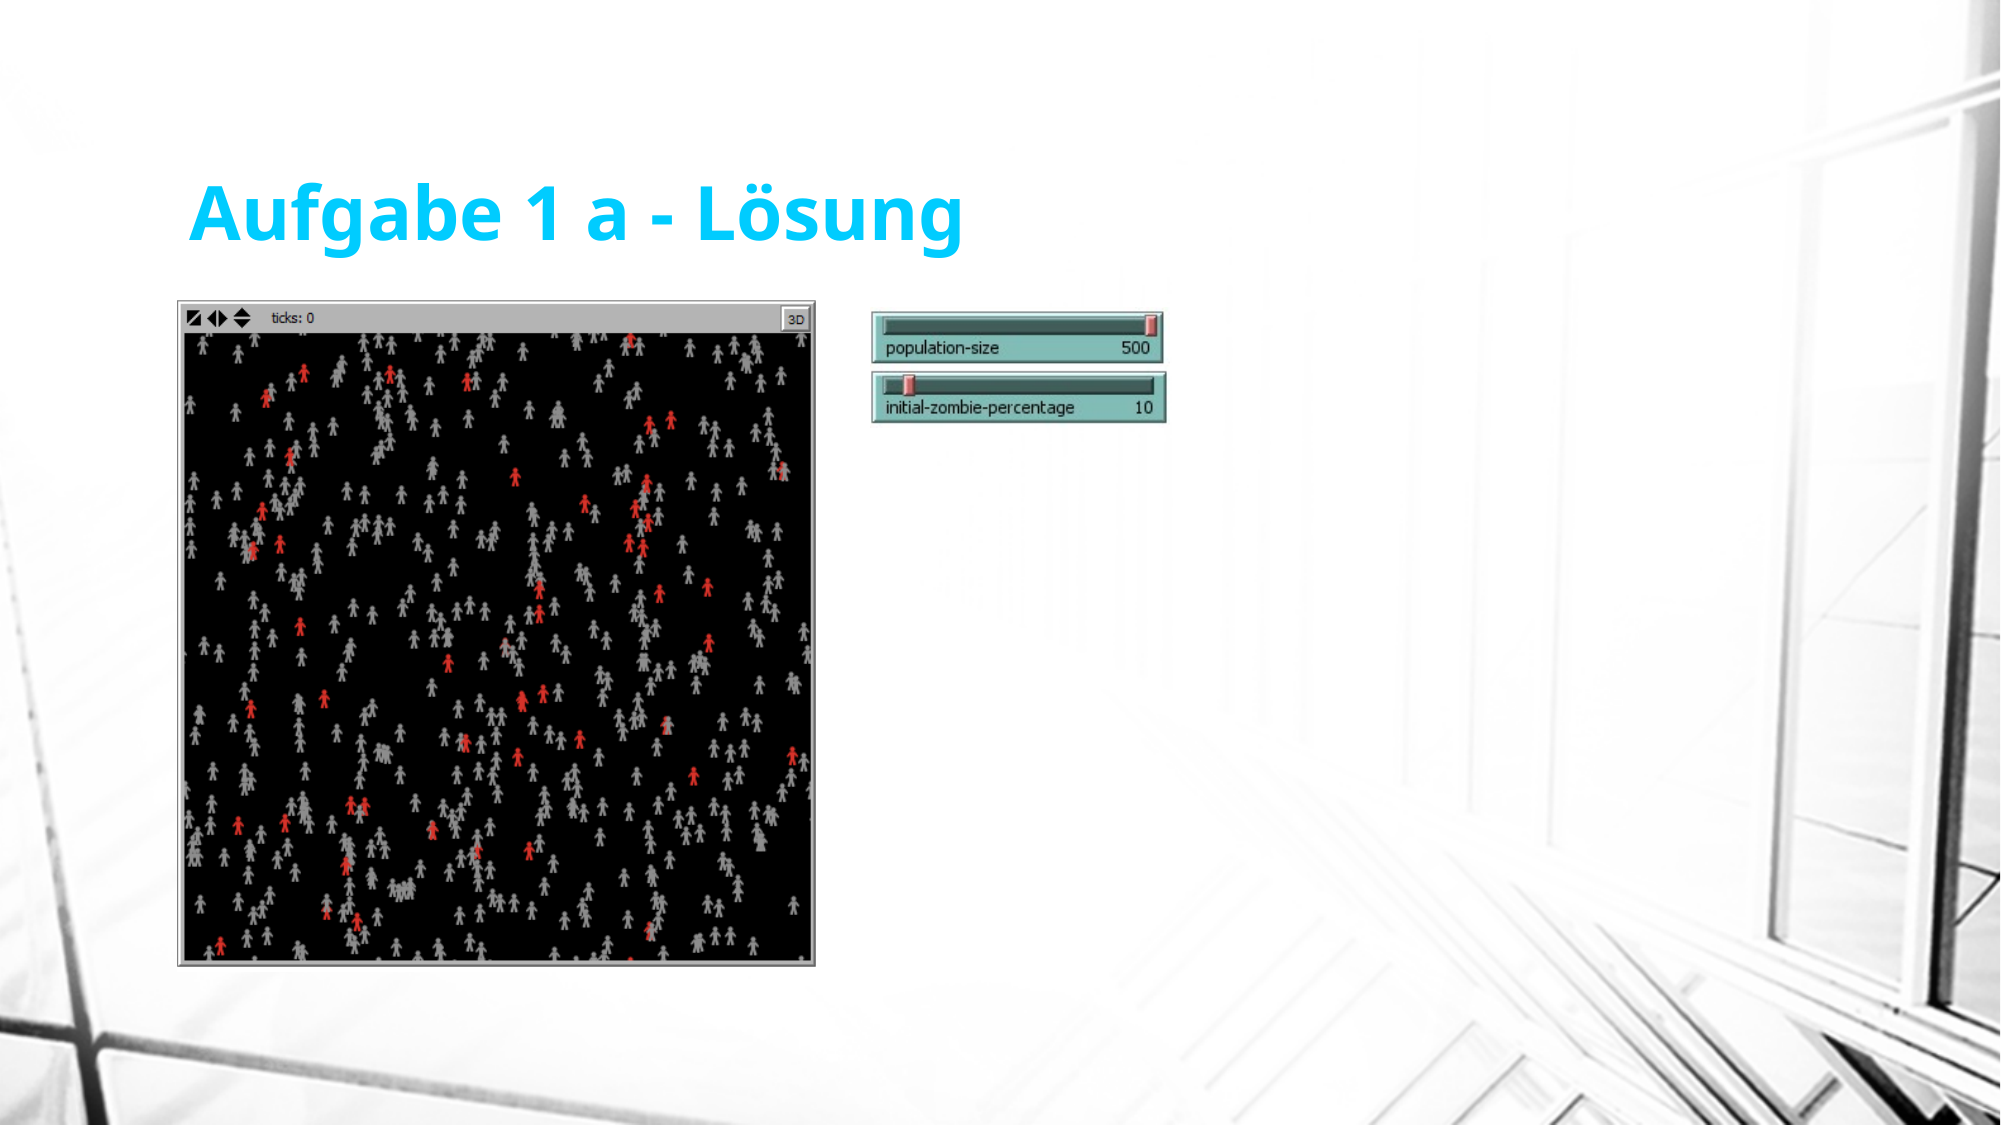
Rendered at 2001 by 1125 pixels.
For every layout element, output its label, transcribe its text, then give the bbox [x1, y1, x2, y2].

title Aufgabe 1 a - Lösung [174, 87, 1831, 263]
picture [0, 0, 2001, 1125]
